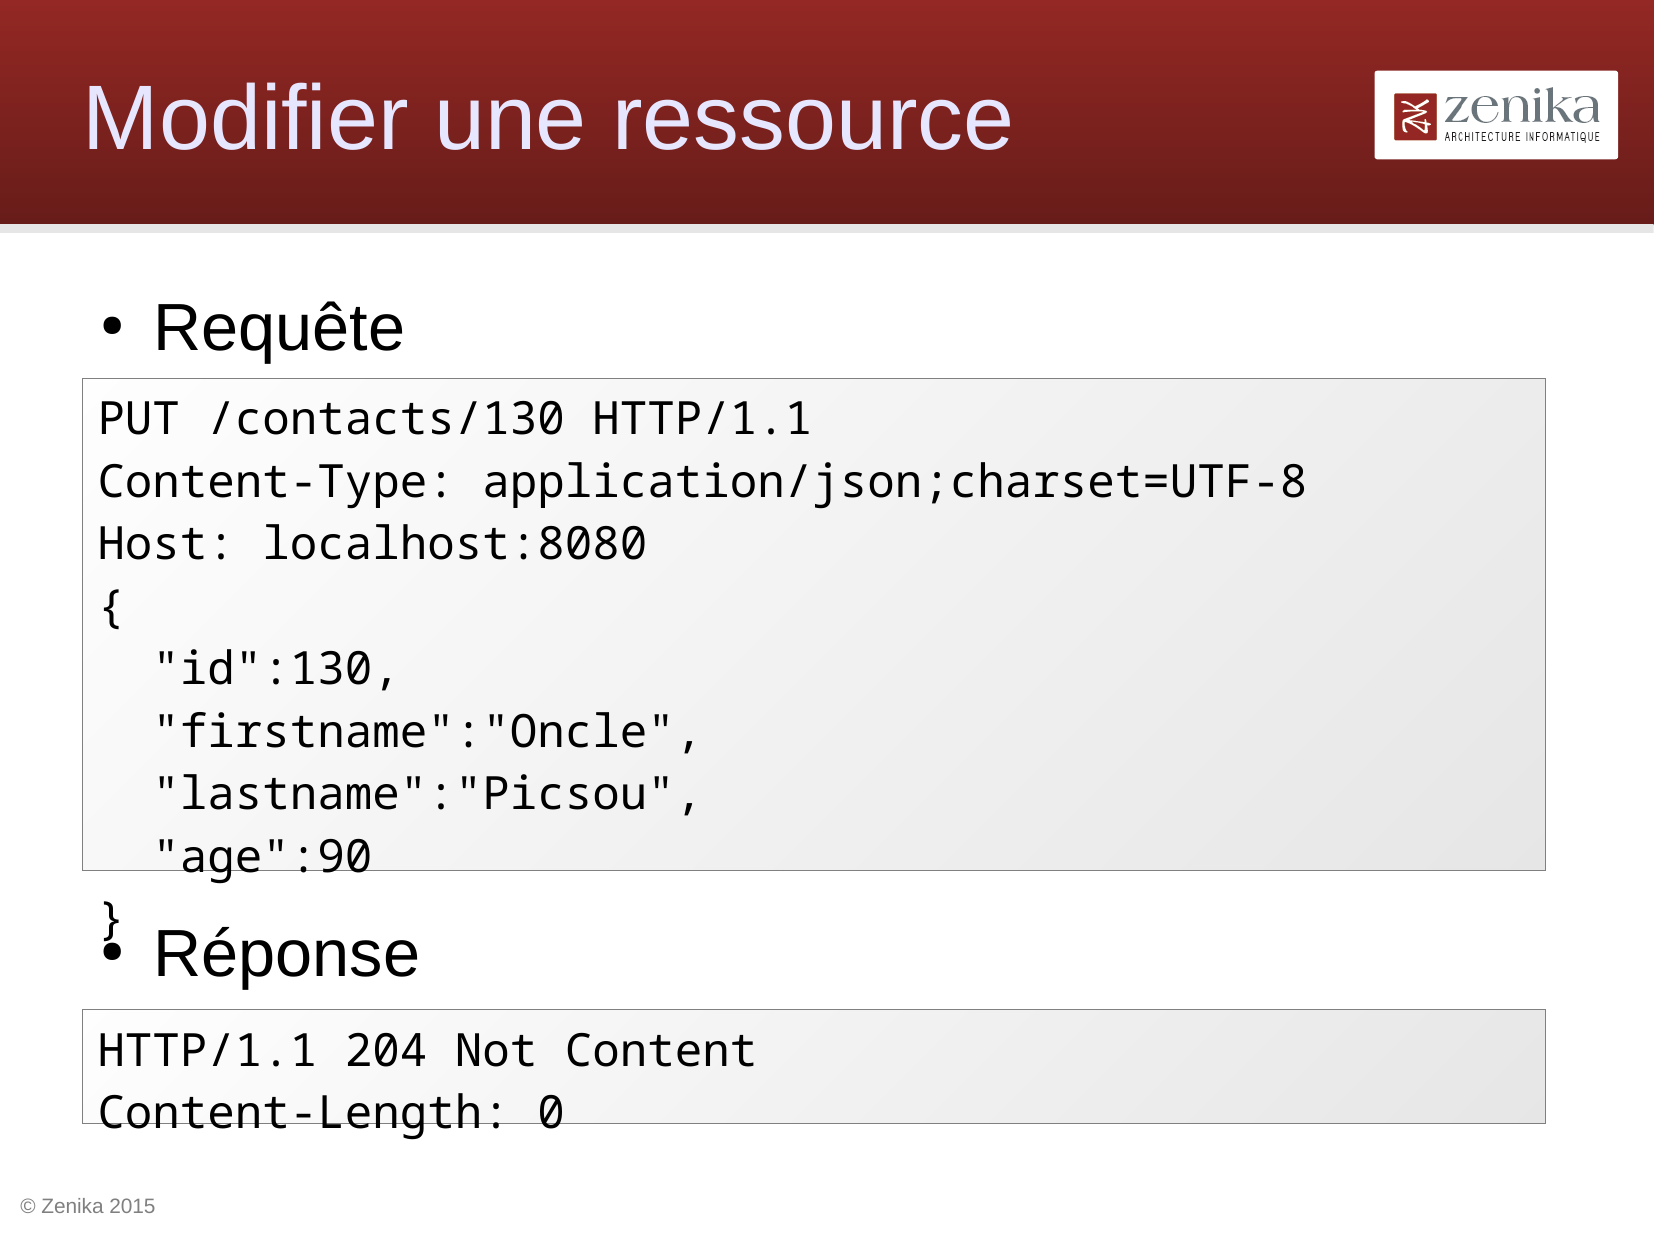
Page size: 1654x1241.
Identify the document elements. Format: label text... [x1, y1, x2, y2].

title Modifier une ressource [82, 13, 1571, 222]
list Requête Réponse [82, 290, 1538, 378]
picture [1571, 82, 1600, 149]
list Requête Réponse [82, 871, 1538, 1009]
text_box PUT /contacts/130 HTTP/1.1 Content-Type: application/json;charset=UTF-8 Host: localhost:8080 { "id":130, "firstname":"Oncle", "lastname":"Picsou", "age":90 } [82, 378, 1546, 871]
text_box HTTP/1.1 204 Not Content Content-Length: 0 [82, 1009, 1546, 1124]
